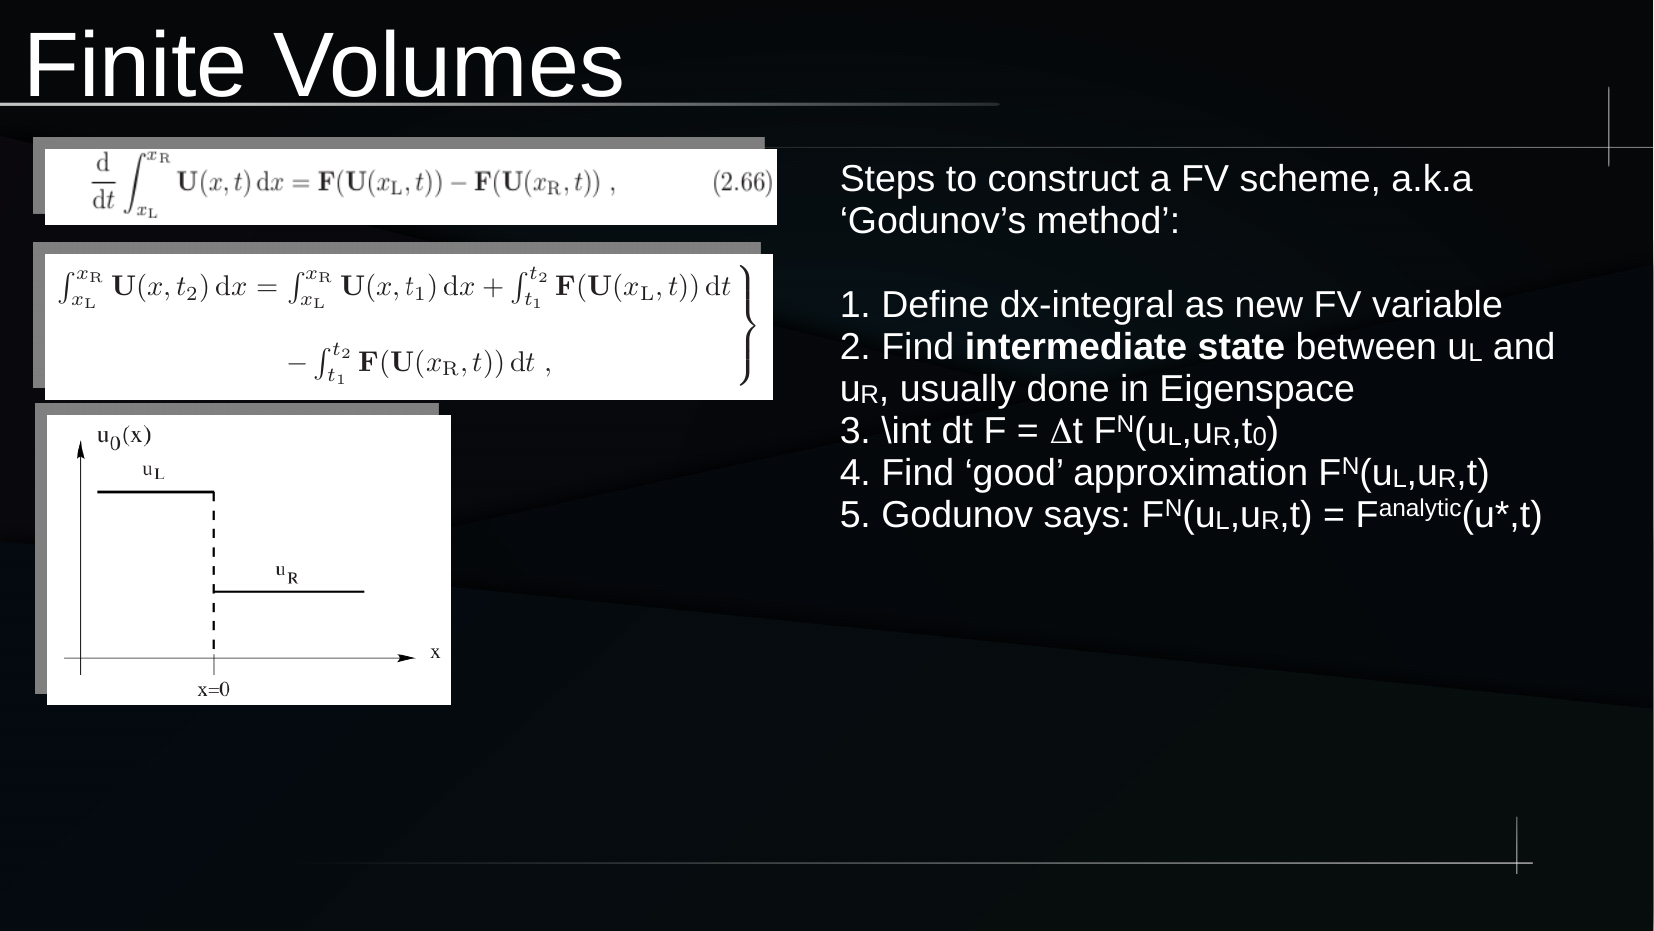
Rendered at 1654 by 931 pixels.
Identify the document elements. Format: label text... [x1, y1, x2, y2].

text_box Steps to construct a FV scheme, a.k.a ‘Godunov’s method’: 1. Define dx-integral as new FV variable 2. Find intermediate state between uL and uR, usually done in Eigenspace 3. \int dt F = Dt FN(uL,uR,t0) 4. Find ‘good’ approximation FN(uL,uR,t) 5. Godunov says: FN(uL,uR,t) = Fanalytic(u*,t) [825, 150, 1609, 634]
picture [0, 0, 1654, 931]
title Finite Volumes [23, 11, 1589, 119]
